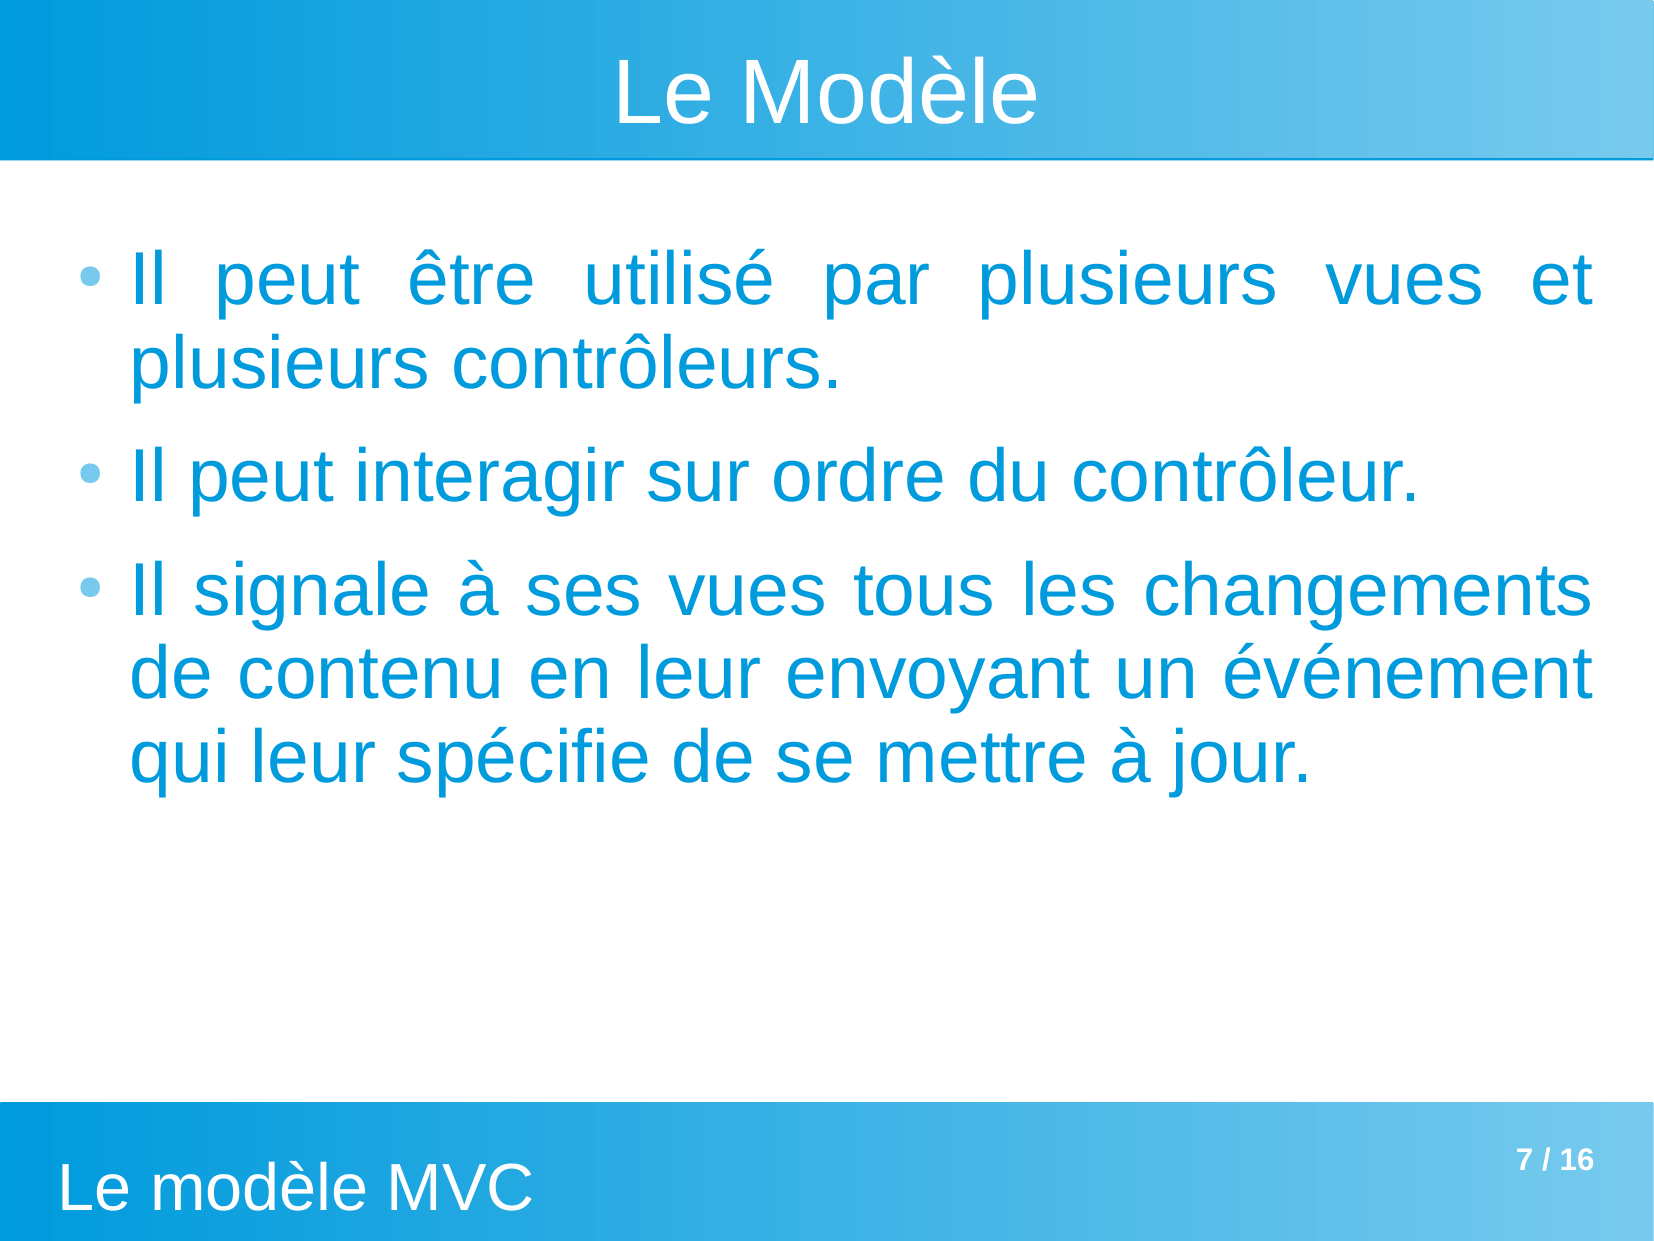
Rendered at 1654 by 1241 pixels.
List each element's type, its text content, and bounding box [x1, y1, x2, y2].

title Le Modèle [59, 39, 1595, 144]
list Il peut être utilisé par plusieurs vues et plusieurs contrôleurs. Il peut interagir sur ordre du contrôleur. Il signale à ses vues tous les changements de contenu en leur envoyant un événement qui leur spécifie de se mettre à jour. [59, 236, 1595, 1024]
